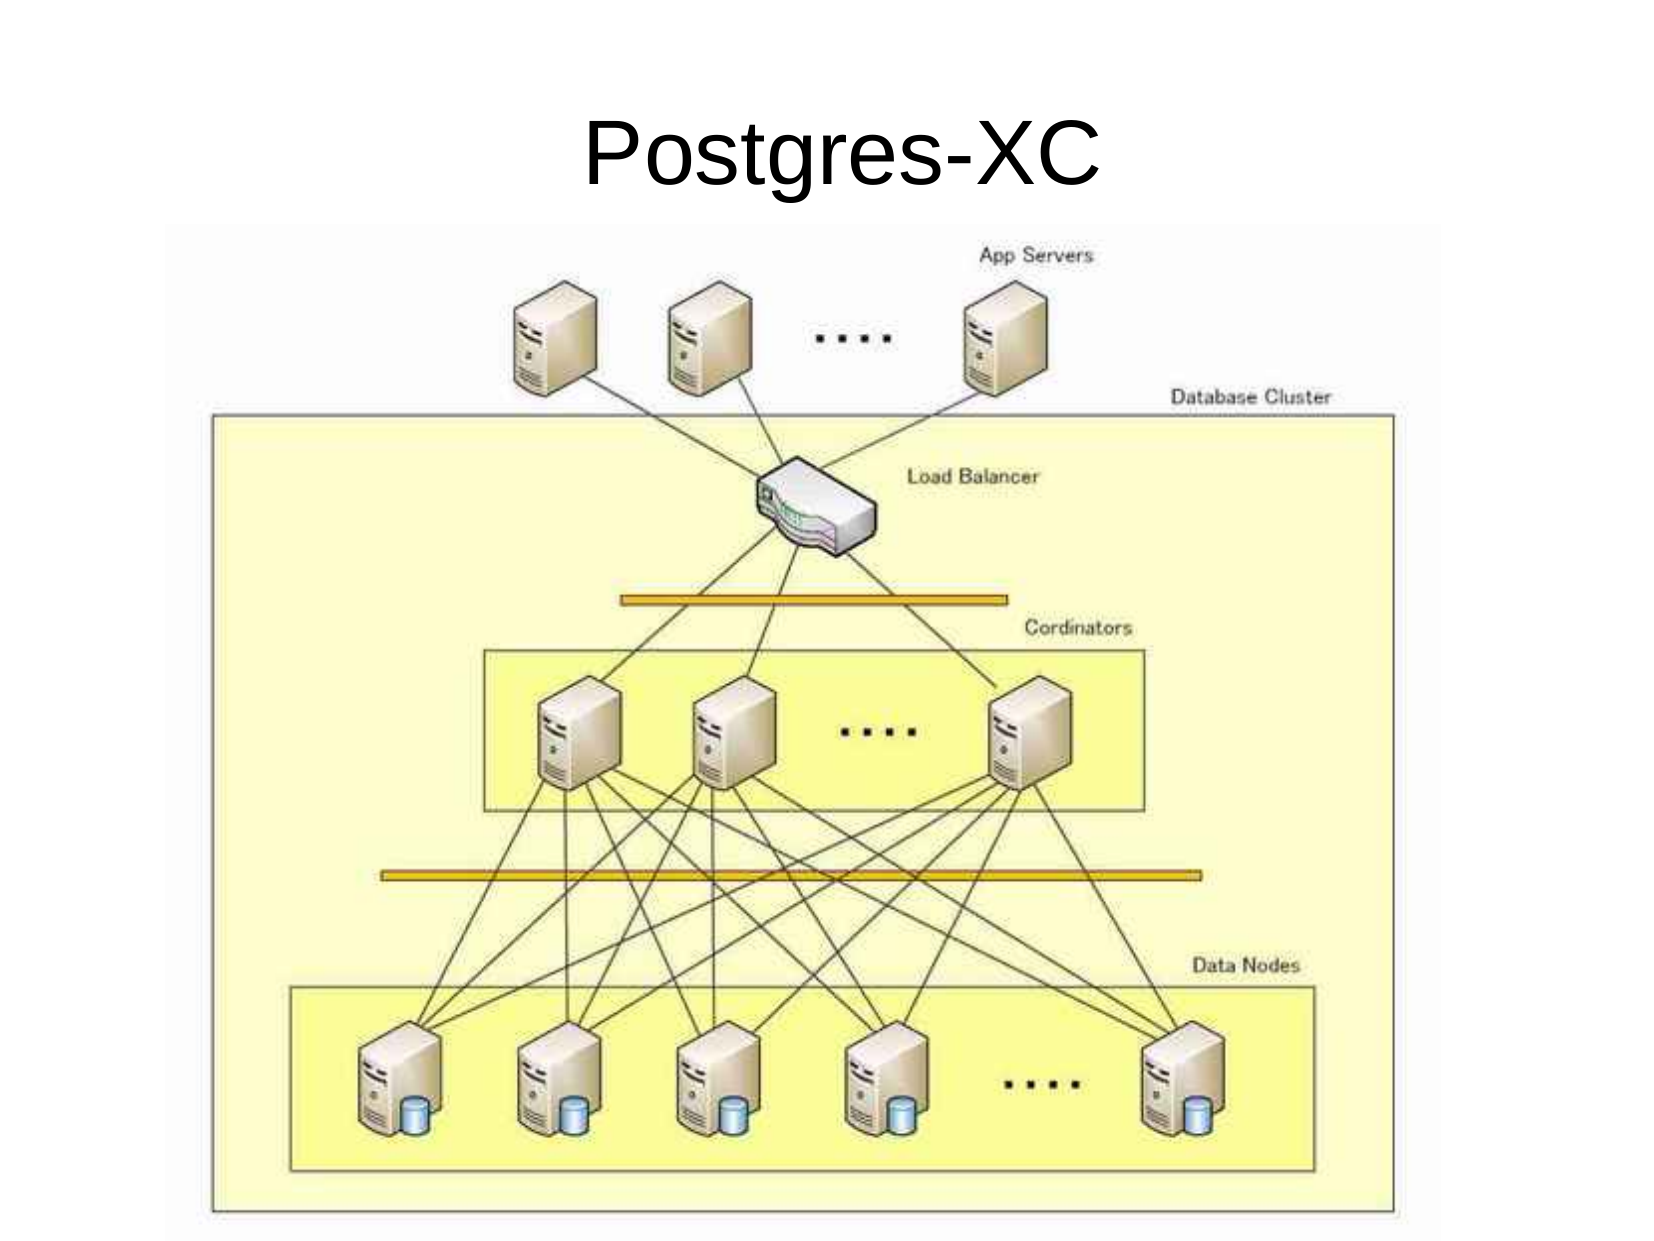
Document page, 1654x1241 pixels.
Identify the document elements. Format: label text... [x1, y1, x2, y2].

picture [165, 224, 1441, 1241]
title Postgres-XC [82, 49, 1571, 257]
